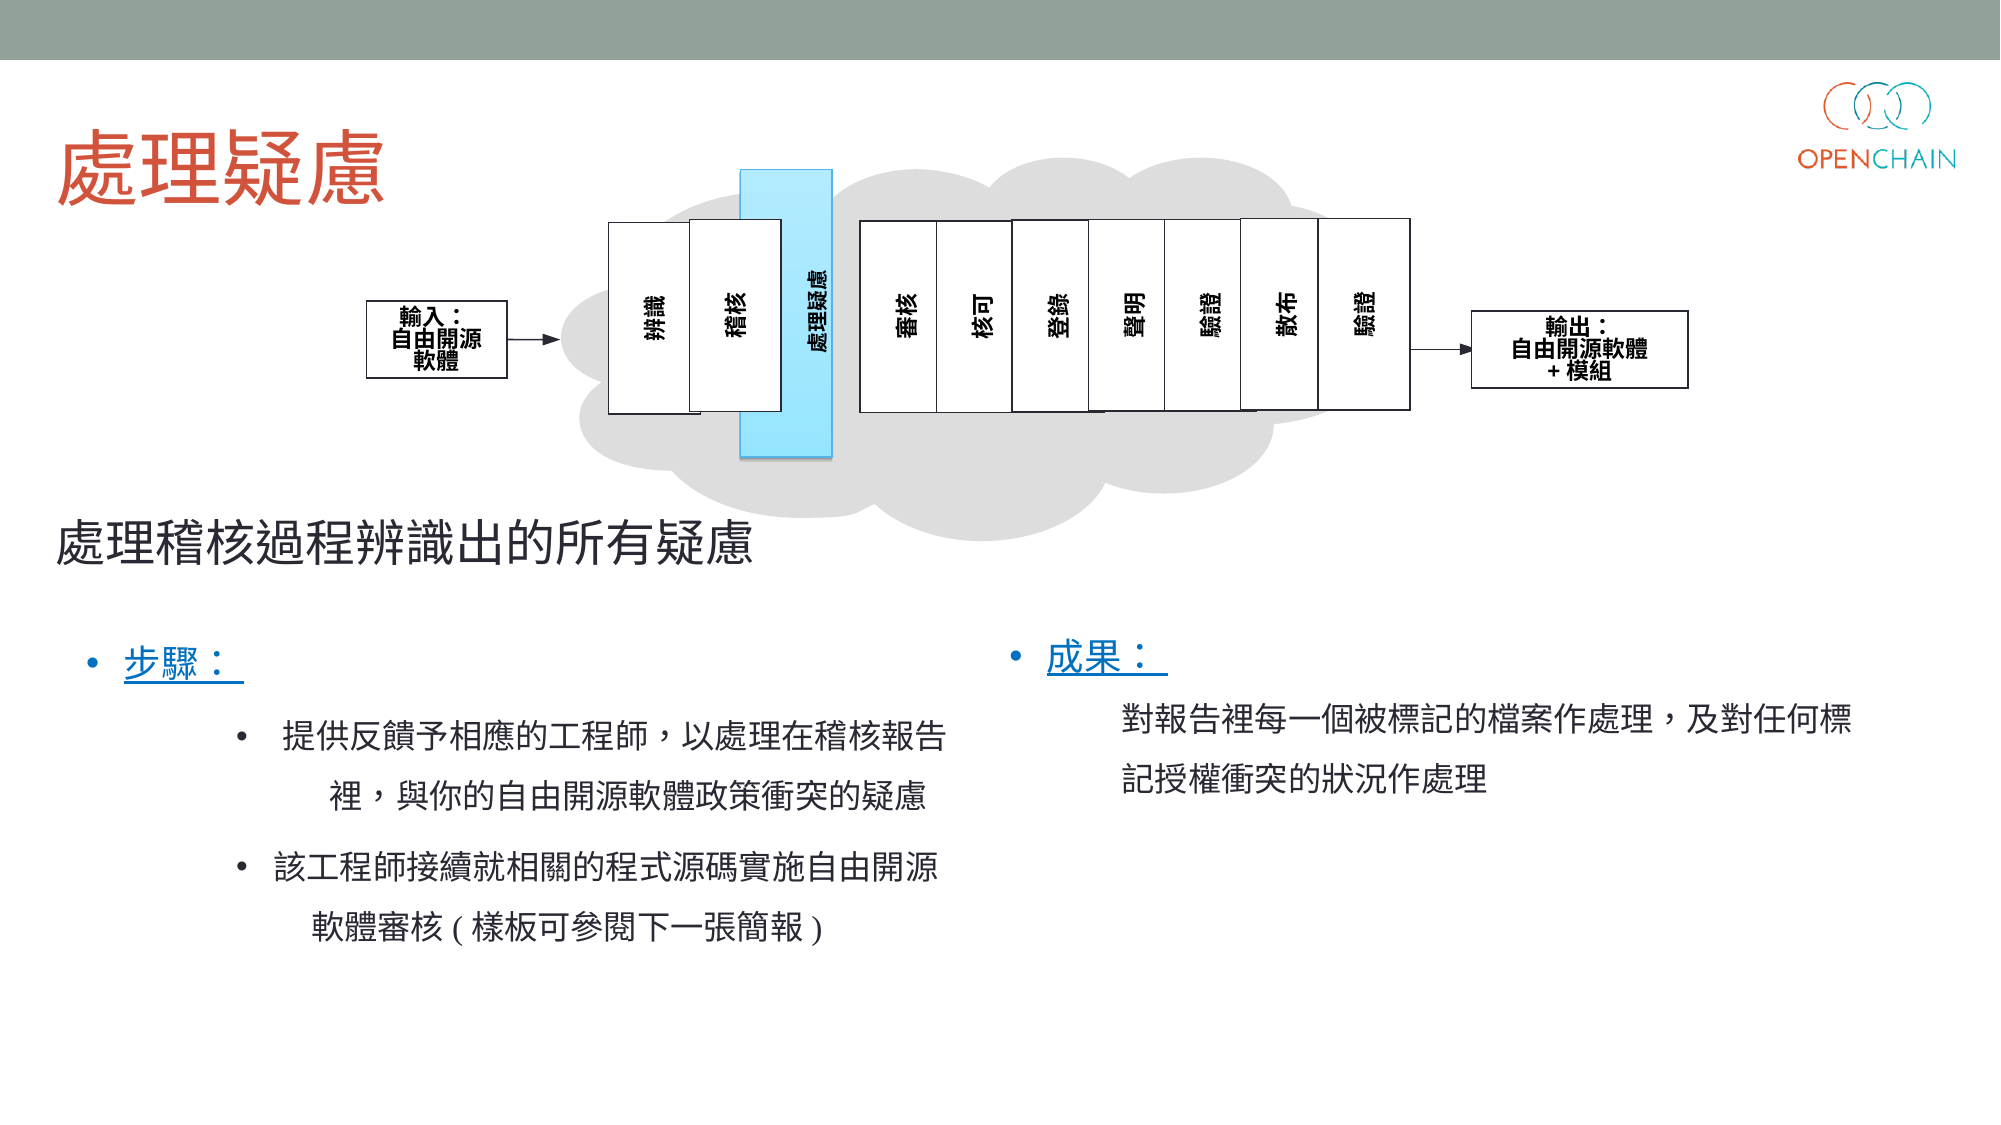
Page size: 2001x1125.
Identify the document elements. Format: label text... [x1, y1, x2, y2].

text_box 稽核 [689, 220, 781, 411]
text_box 辨識 [609, 222, 700, 414]
text_box 核可 [936, 221, 1028, 413]
text_box 處理稽核過程辨識出的所有疑慮 [40, 504, 1228, 580]
text_box 聲明 [1088, 219, 1165, 411]
text_box 步驟： 提供反饋予相應的工程師，以處理在稽核報告裡，與你的自由開源軟體政策衝突的疑慮 該工程師接續就相關的程式源碼實施自由開源軟體審核(樣板可參閱下一張簡報) [71, 610, 980, 1041]
text_box [863, 157, 1329, 221]
text_box [664, 169, 771, 222]
text_box 散布 [1241, 218, 1318, 410]
text_box 輸出： 自由開源軟體 +模組 [1472, 311, 1688, 388]
text_box [560, 289, 1331, 542]
text_box 成果： 對報告裡每一個被標記的檔案作處理，及對任何標記授權衝突的狀況作處理 [994, 602, 1898, 981]
text_box 驗證 [1165, 219, 1256, 411]
text_box 輸入： 自由開源軟體 [367, 301, 507, 378]
text_box 登錄 [1012, 220, 1104, 412]
text_box 驗證 [1318, 218, 1410, 410]
text_box 審核 [860, 221, 936, 413]
text_box 處理疑慮 [771, 167, 863, 456]
text_box 處理疑慮 [40, 84, 1841, 248]
